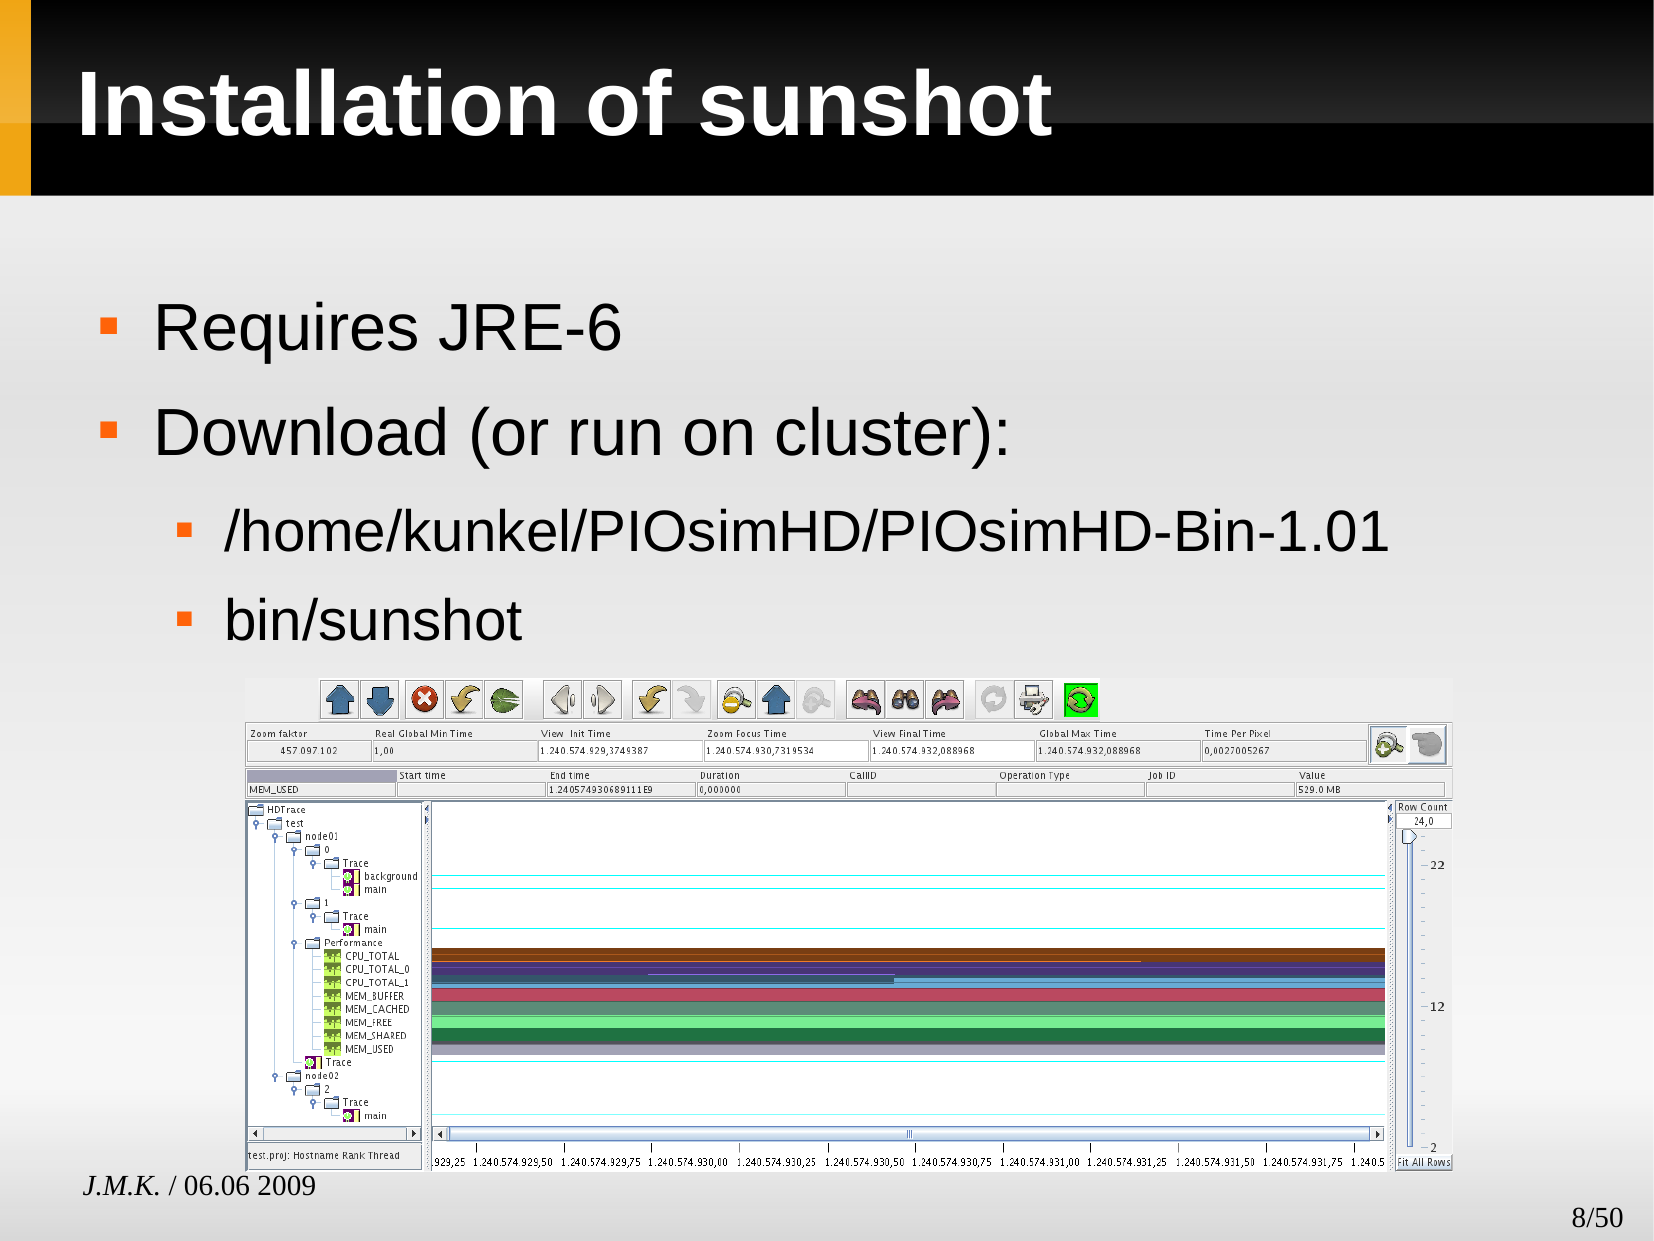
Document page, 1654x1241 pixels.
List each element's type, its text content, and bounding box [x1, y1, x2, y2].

list Requires JRE-6 Download (or run on cluster): /home/kunkel/PIOsimHD/PIOsimHD-Bin-1.01 bin/sunshot [82, 290, 1571, 1094]
picture [0, 0, 1654, 1241]
title Installation of sunshot [76, 7, 1565, 200]
